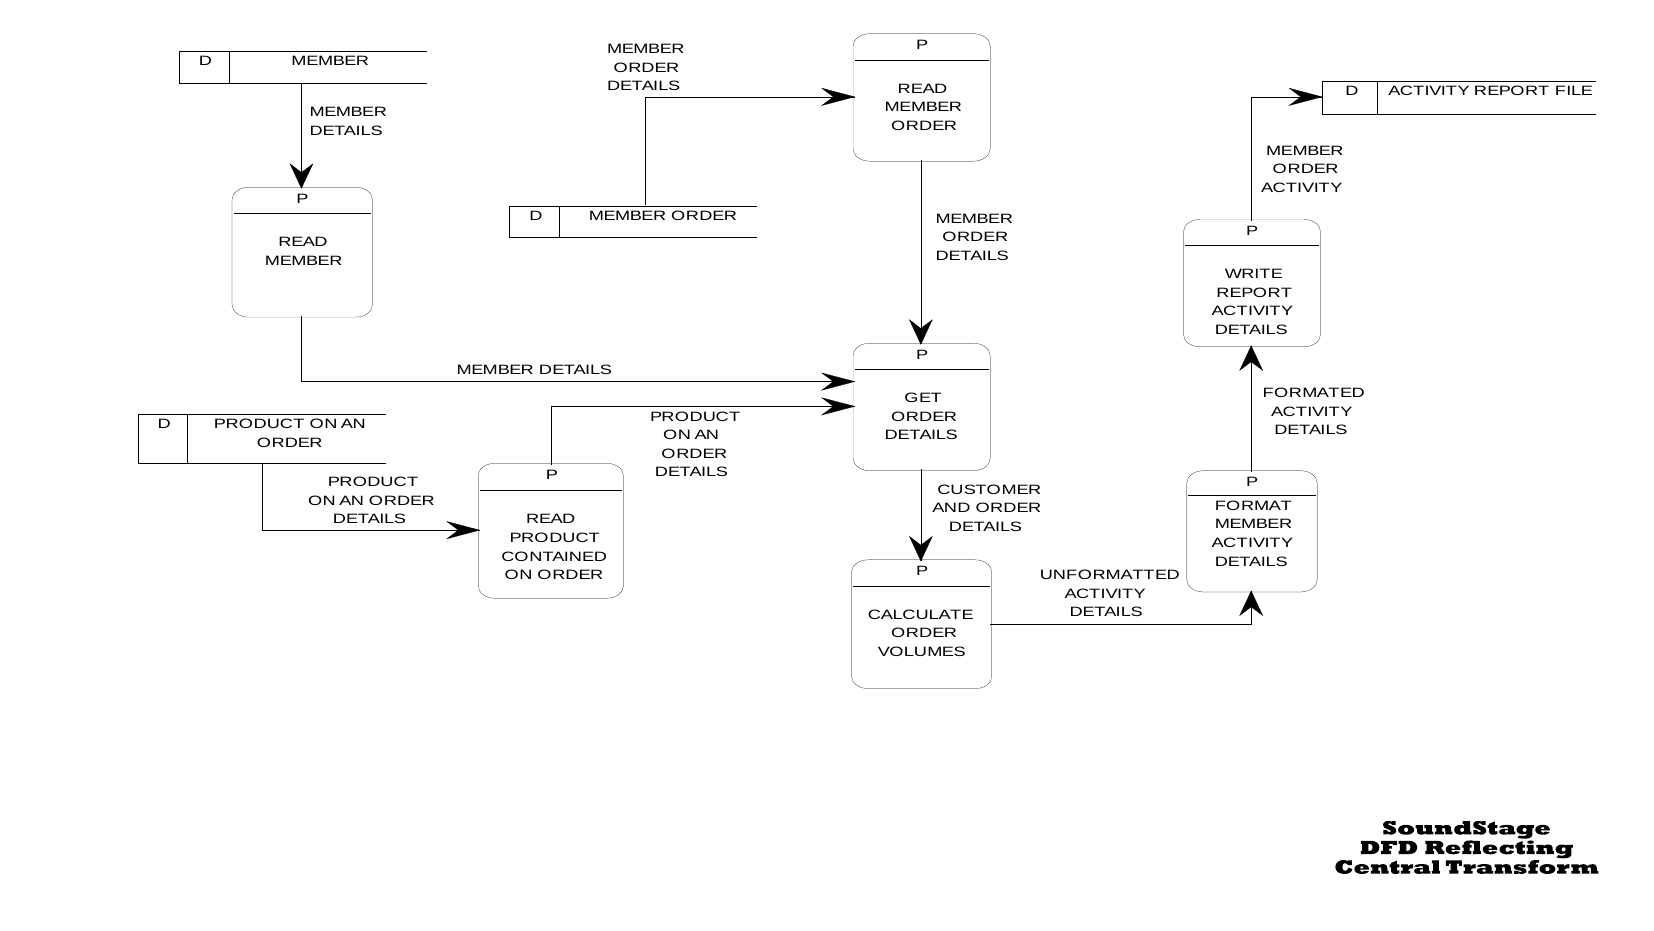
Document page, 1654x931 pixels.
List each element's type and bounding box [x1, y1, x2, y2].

chart [1335, 775, 1599, 920]
chart [96, 0, 1638, 719]
